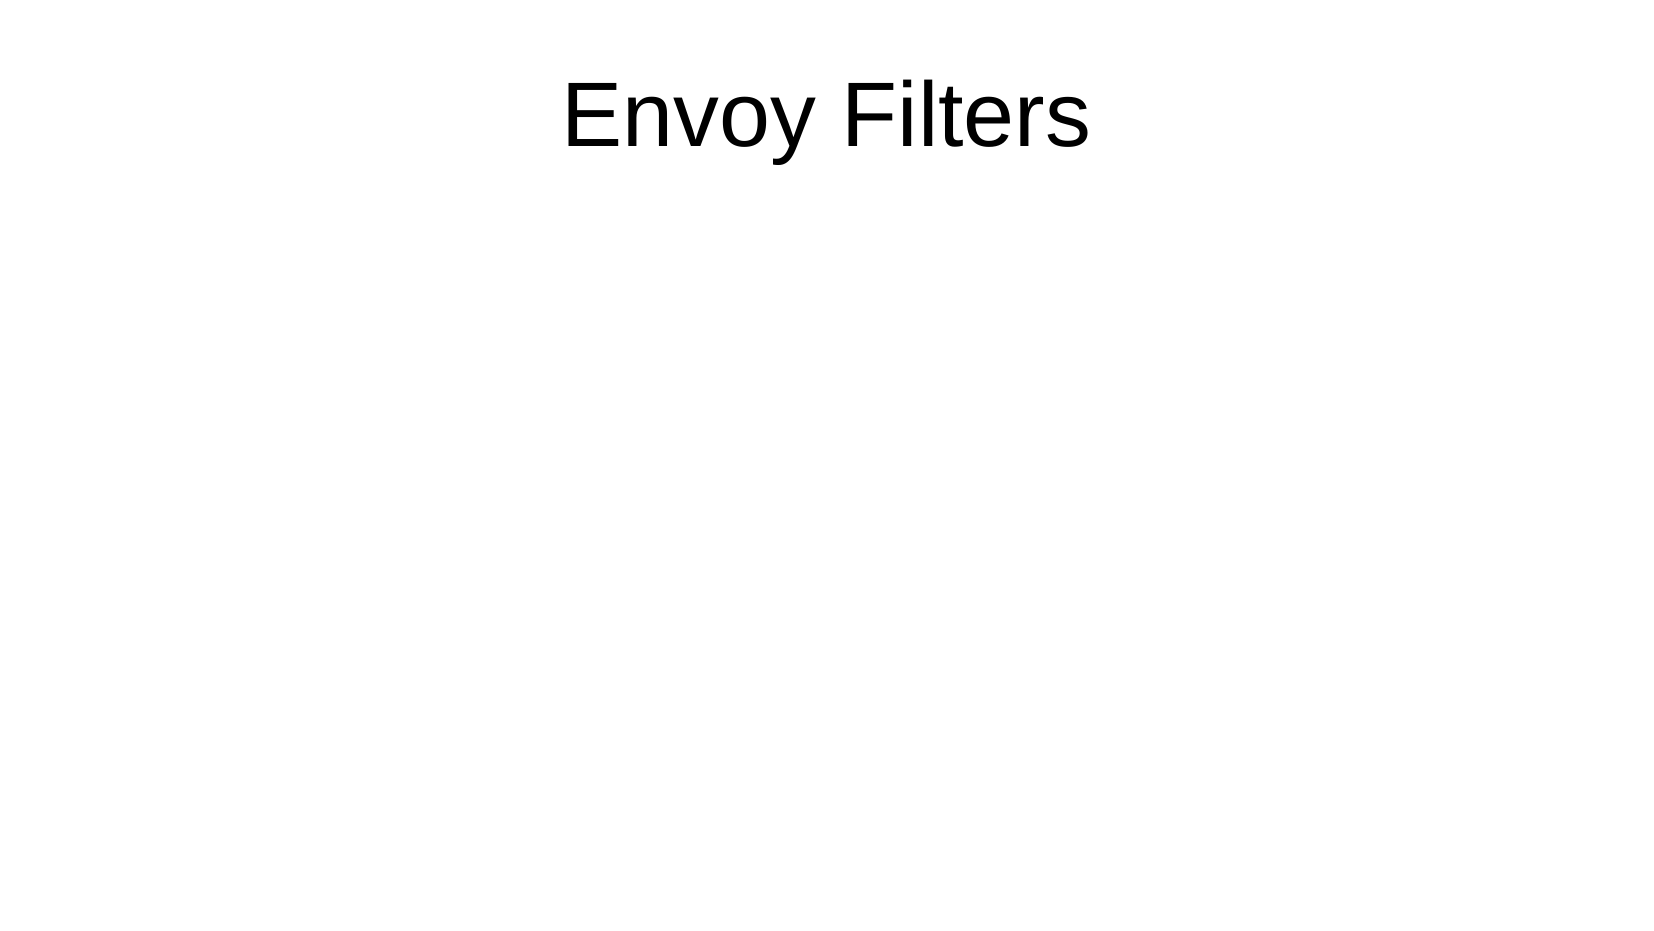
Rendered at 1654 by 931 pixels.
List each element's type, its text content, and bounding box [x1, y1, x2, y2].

title Envoy Filters [82, 37, 1571, 193]
